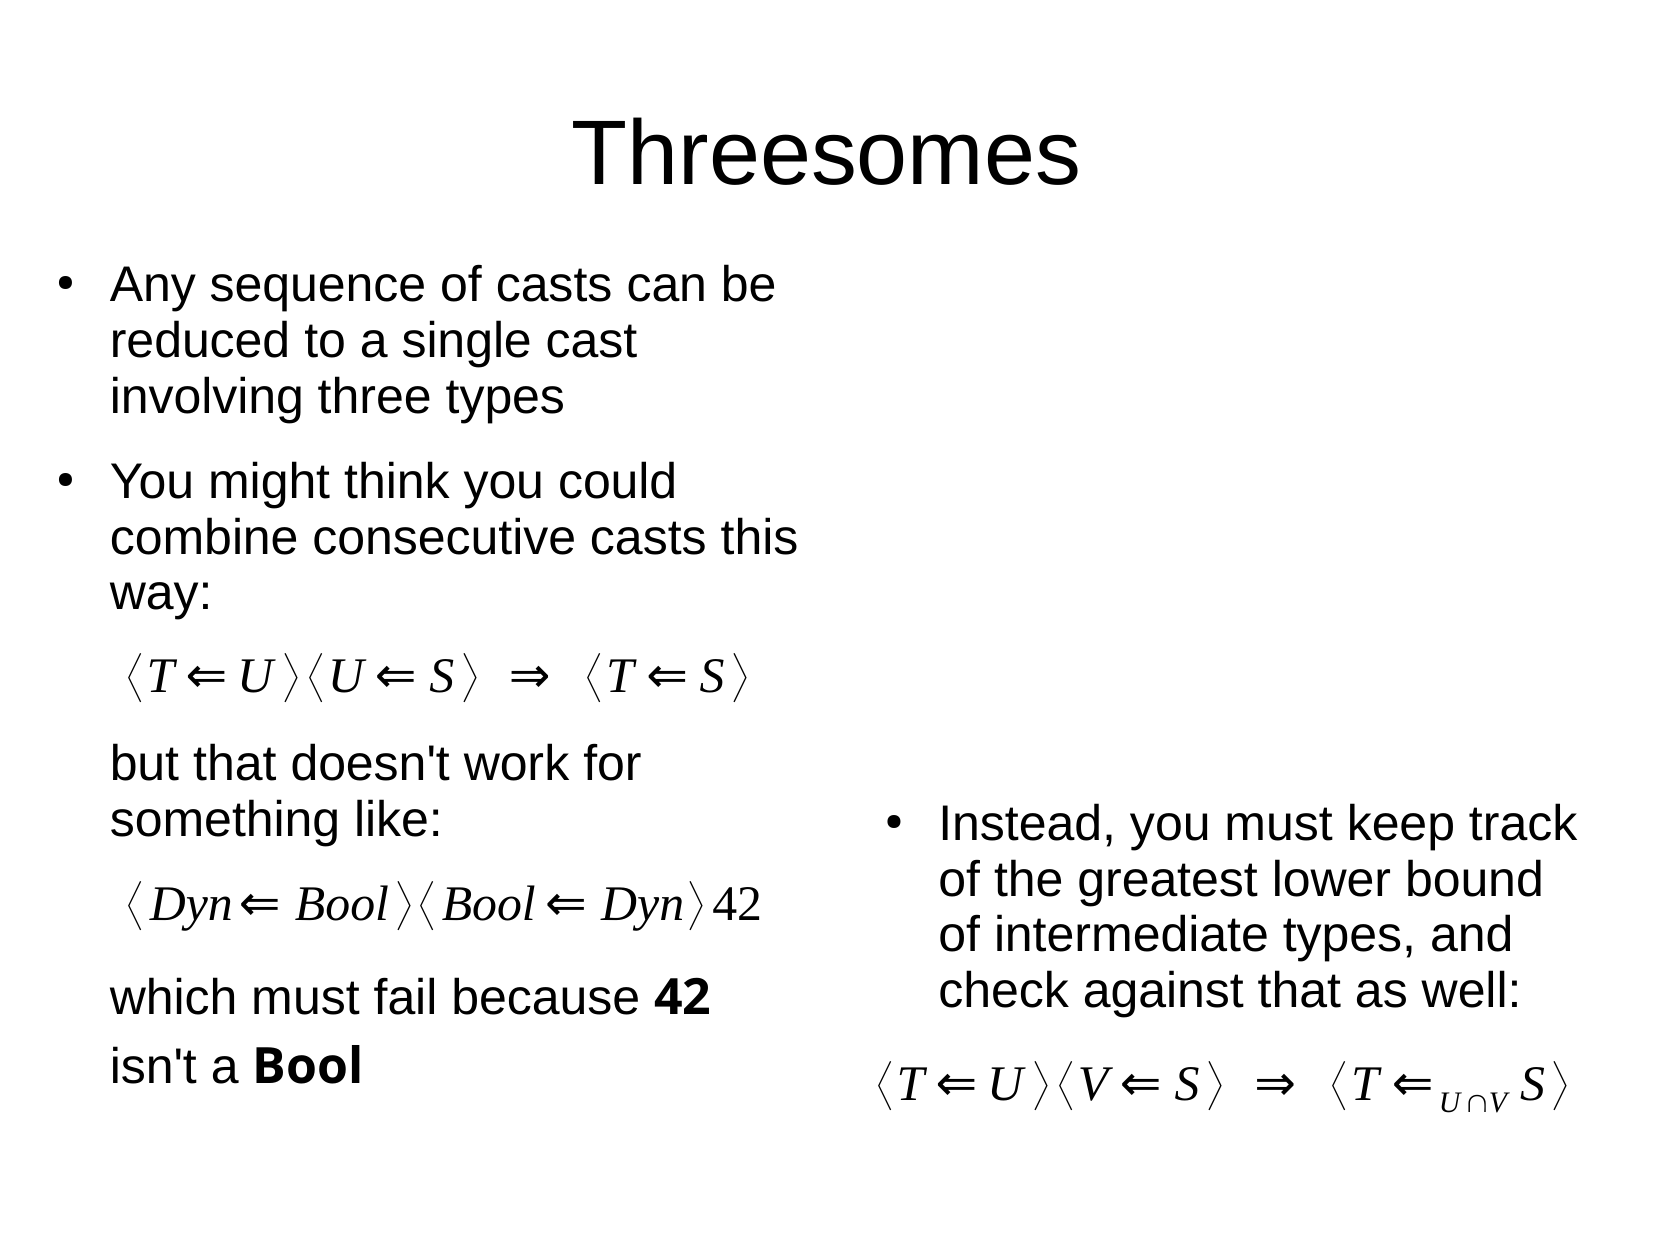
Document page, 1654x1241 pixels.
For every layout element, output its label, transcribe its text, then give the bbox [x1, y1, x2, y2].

chart [120, 642, 757, 706]
list Any sequence of casts can be reduced to a single cast involving three types You might think you could combine consecutive casts this way: but that doesn't work for something like: which must fail because 42 isn't a Bool [38, 256, 811, 1096]
title Threesomes [82, 49, 1571, 257]
list Instead, you must keep track of the greatest lower bound of intermediate types, and check against that as well: [867, 795, 1591, 1141]
chart [120, 870, 769, 933]
chart [870, 1050, 1576, 1178]
